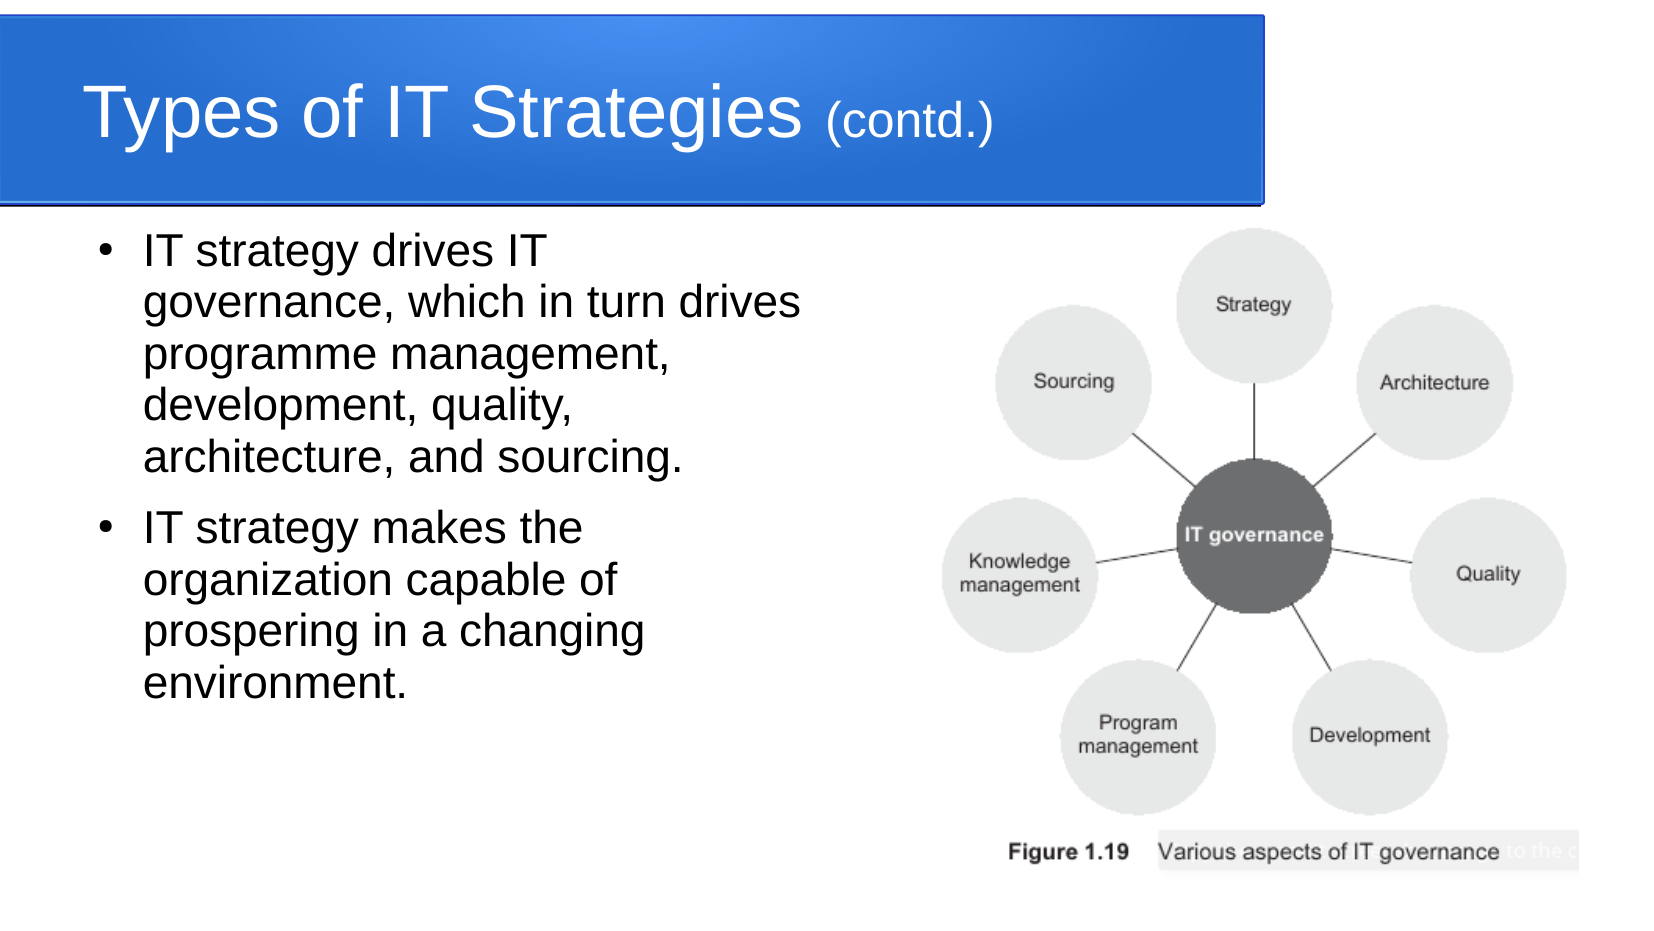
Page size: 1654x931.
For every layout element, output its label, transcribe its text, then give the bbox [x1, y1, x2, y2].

picture [933, 219, 1579, 880]
title Types of IT Strategies (contd.) [82, 35, 1235, 189]
list IT strategy drives IT governance, which in turn drives programme management, development, quality, architecture, and sourcing. IT strategy makes the organization capable of prospering in a changing environment. [82, 224, 809, 764]
